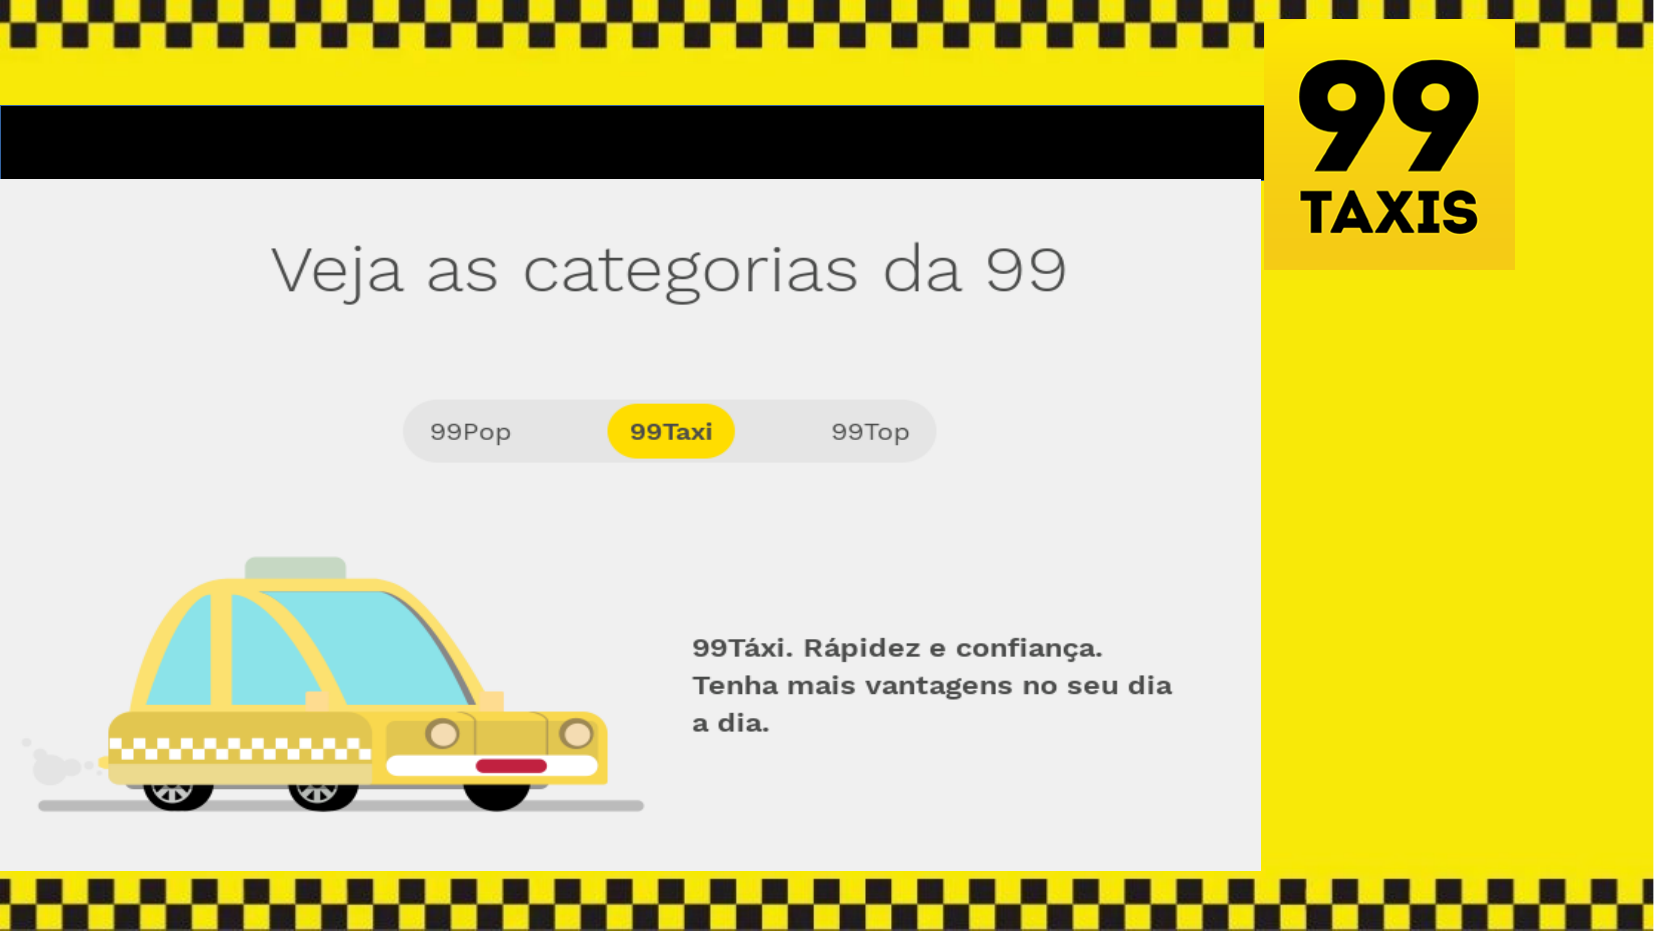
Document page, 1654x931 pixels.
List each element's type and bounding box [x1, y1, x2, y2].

text_box [0, 105, 1264, 181]
picture [0, 0, 1654, 931]
